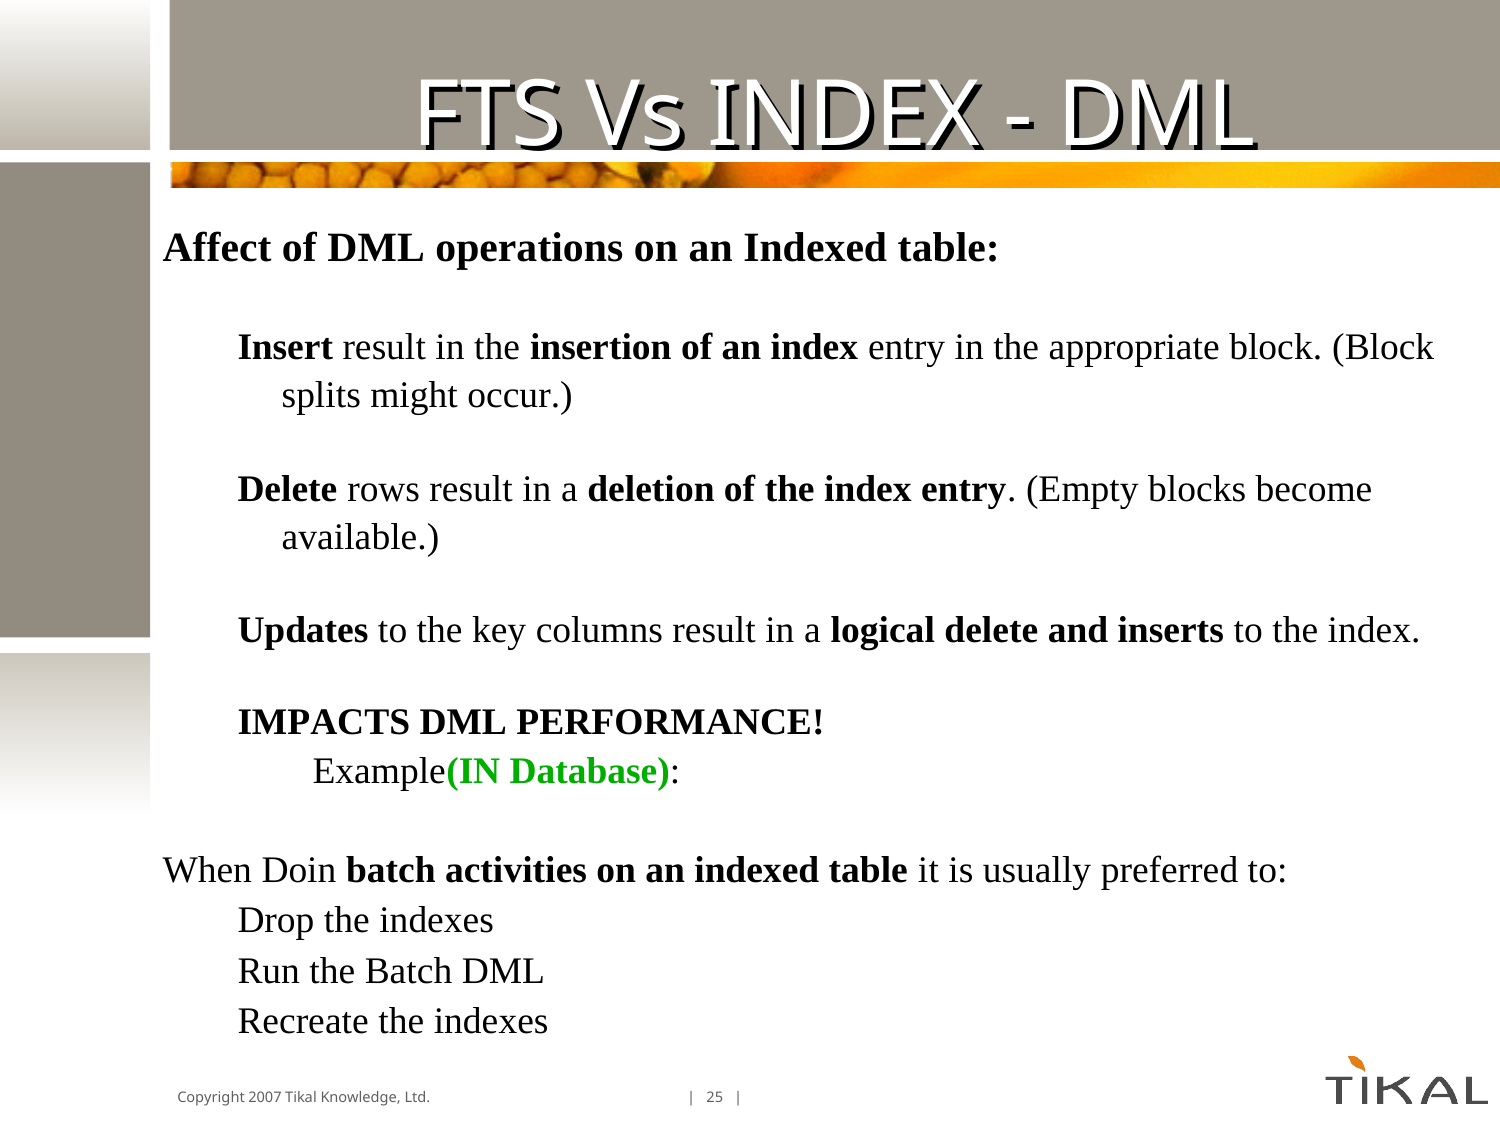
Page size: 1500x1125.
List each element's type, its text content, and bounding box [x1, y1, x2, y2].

title FTS Vs INDEX - DML [169, 0, 1499, 221]
picture [1312, 1034, 1500, 1125]
list Affect of DML operations on an Indexed table: Insert result in the insertion of an index entry in the appropriate block. (Block splits might occur.)‏ Delete rows result in a deletion of the index entry. (Empty blocks become available.)‏ Updates to the key columns result in a logical delete and inserts to the index. IMPACTS DML PERFORMANCE! Example(IN Database): When Doin batch activities on an indexed table it is usually preferred to: Drop the indexes Run the Batch DML Recreate the indexes [162, 224, 1473, 1024]
